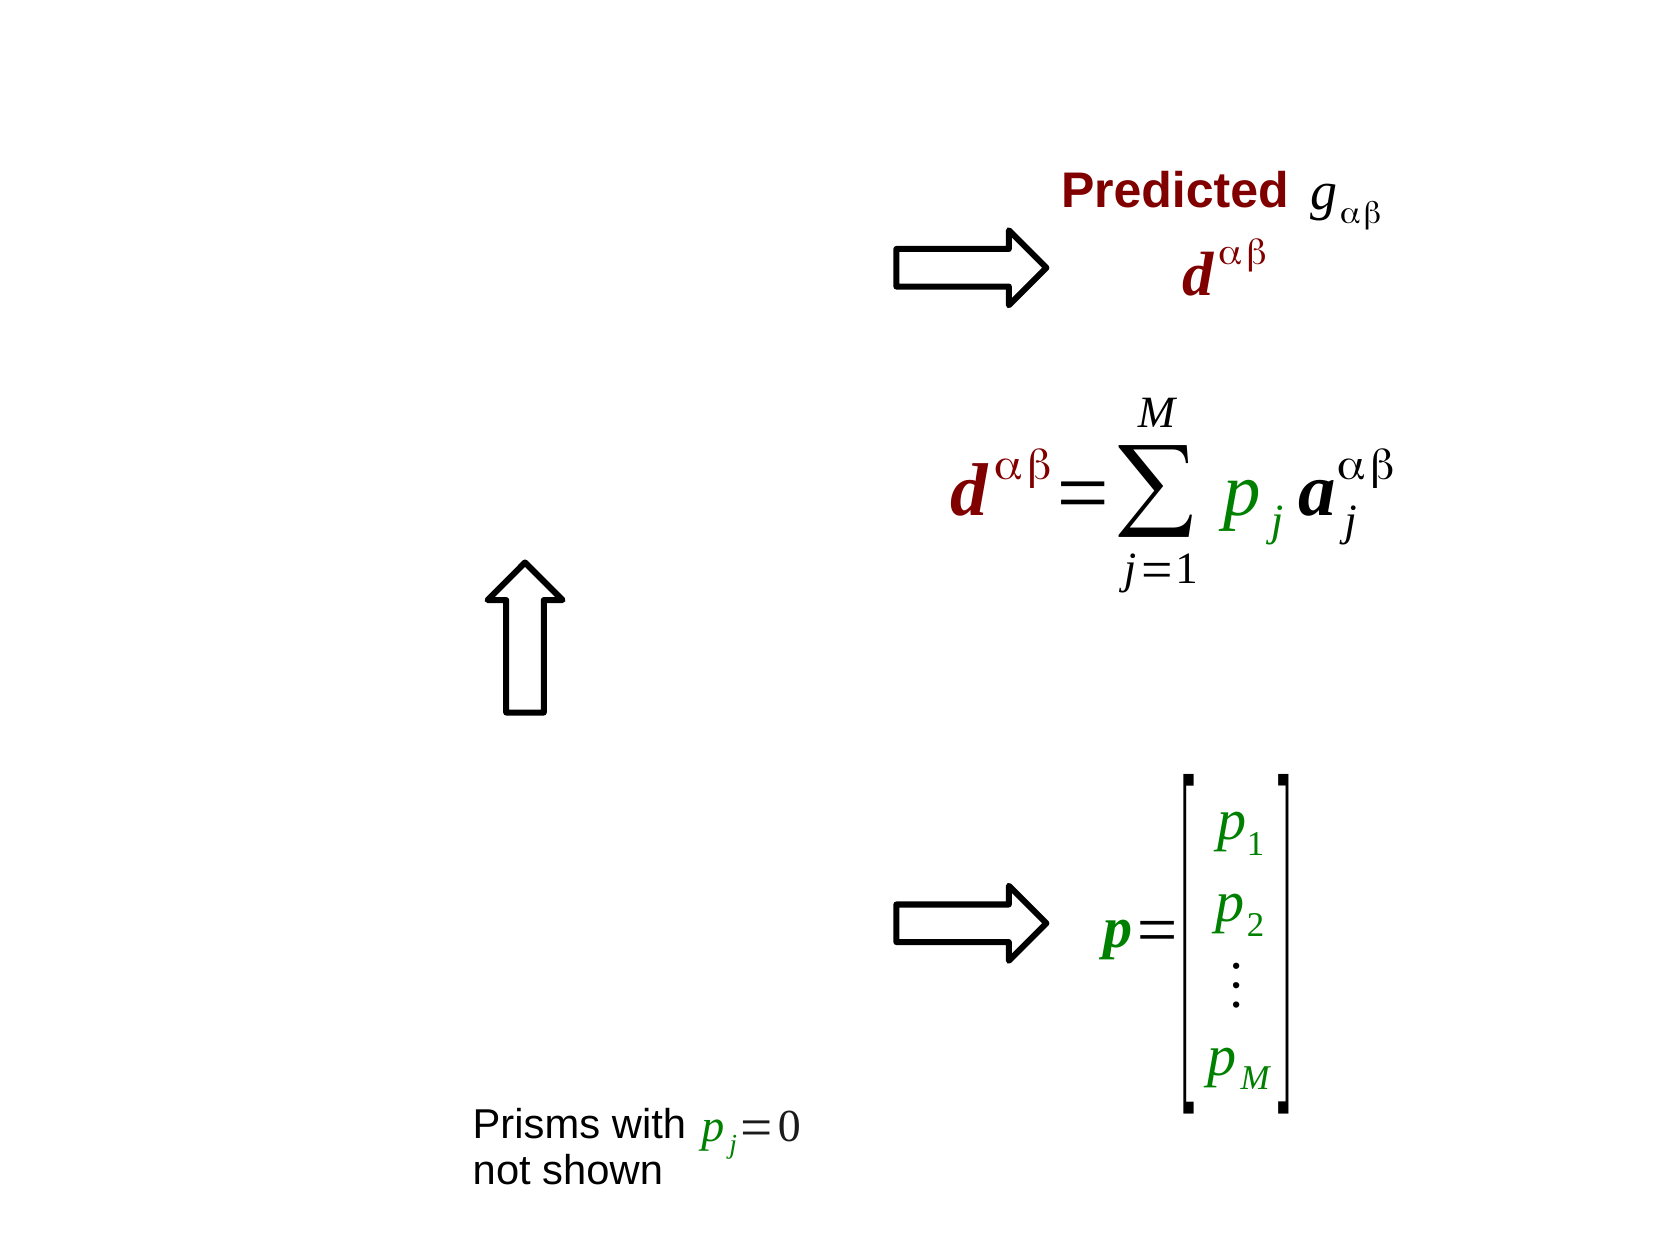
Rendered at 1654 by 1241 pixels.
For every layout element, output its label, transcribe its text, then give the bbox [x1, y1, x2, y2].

text_box Prisms with not shown [457, 1092, 713, 1212]
chart [1087, 771, 1300, 1115]
chart [1171, 230, 1273, 317]
chart [939, 385, 1401, 597]
text_box [450, 1069, 826, 1223]
text_box Predicted [1046, 155, 1304, 235]
picture [95, 37, 879, 1238]
chart [688, 1099, 807, 1162]
text_box [487, 562, 563, 713]
chart [1302, 159, 1388, 233]
text_box [896, 230, 1047, 306]
text_box [896, 885, 1047, 961]
